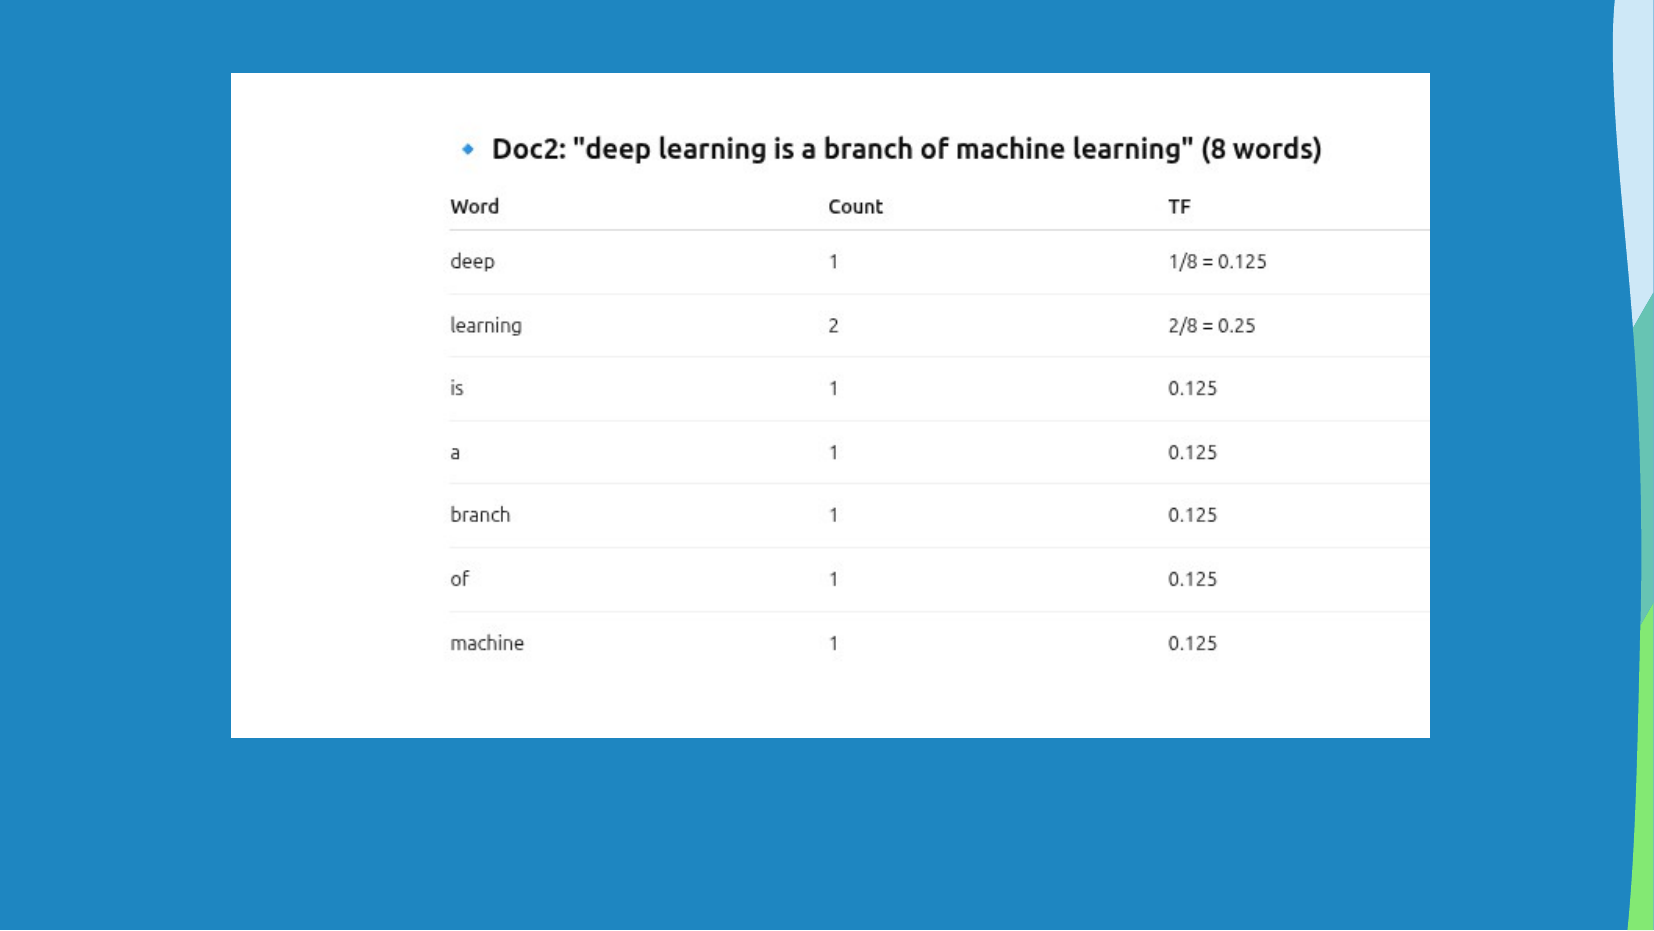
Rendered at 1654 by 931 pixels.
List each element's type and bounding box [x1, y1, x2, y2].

picture [231, 73, 1430, 738]
